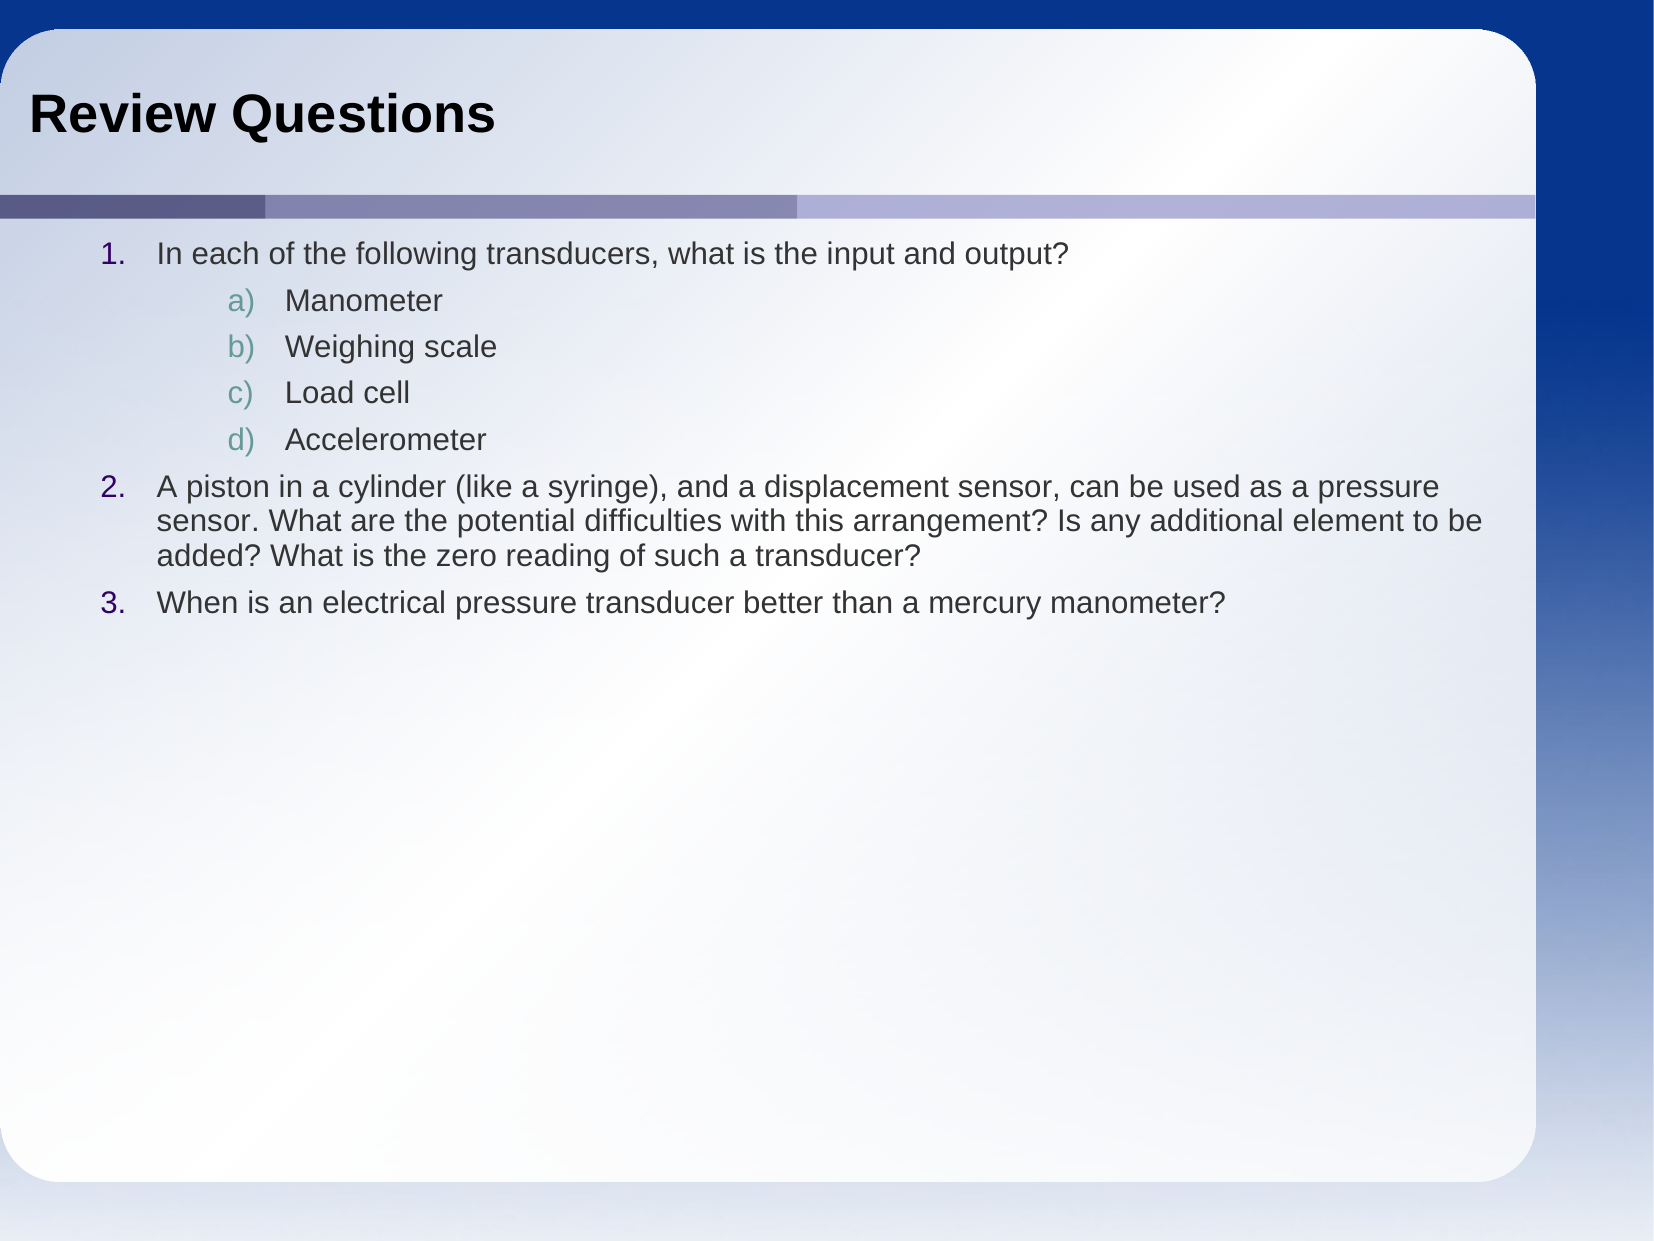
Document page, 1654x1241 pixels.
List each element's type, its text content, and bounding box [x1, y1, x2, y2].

picture [0, 0, 1654, 1241]
title Review Questions [29, 49, 1506, 178]
list In each of the following transducers, what is the input and output? Manometer Weighing scale Load cell Accelerometer A piston in a cylinder (like a syringe), and a displacement sensor, can be used as a pressure sensor. What are the potential difficulties with this arrangement? Is any additional element to be added? What is the zero reading of such a transducer? When is an electrical pressure transducer better than a mercury manometer? [29, 236, 1506, 1152]
